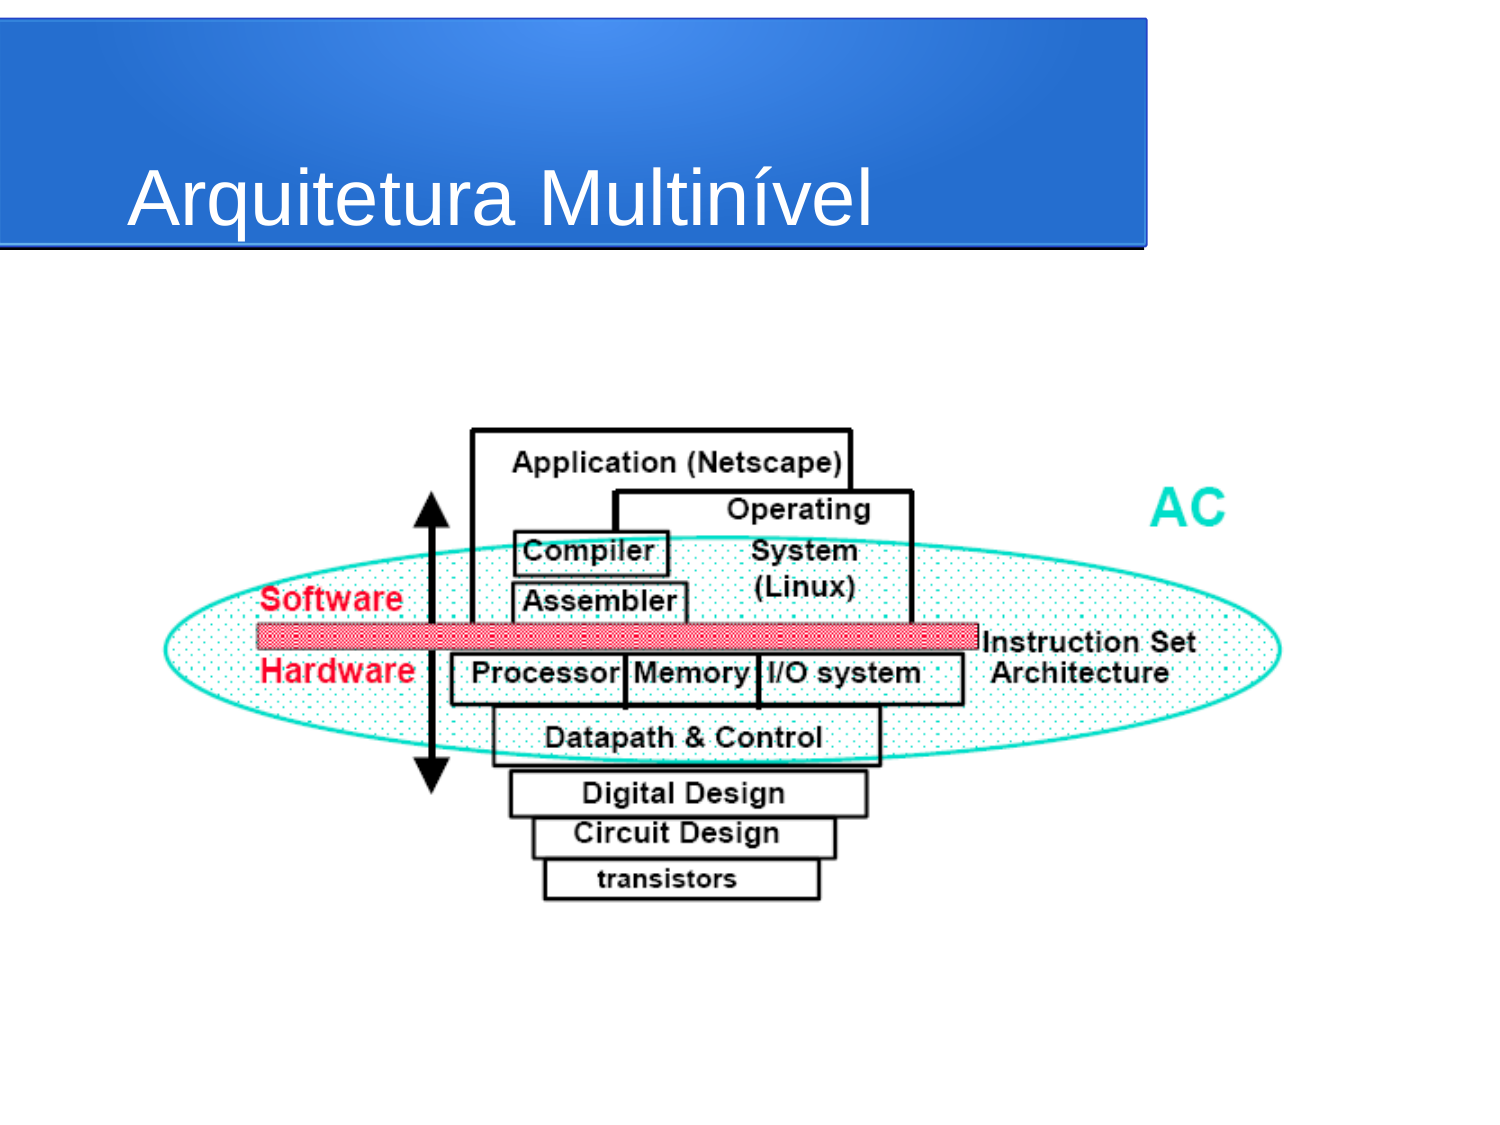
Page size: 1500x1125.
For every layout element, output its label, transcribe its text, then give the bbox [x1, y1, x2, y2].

picture [112, 410, 1388, 915]
title Arquitetura Multinível [112, 99, 1388, 288]
